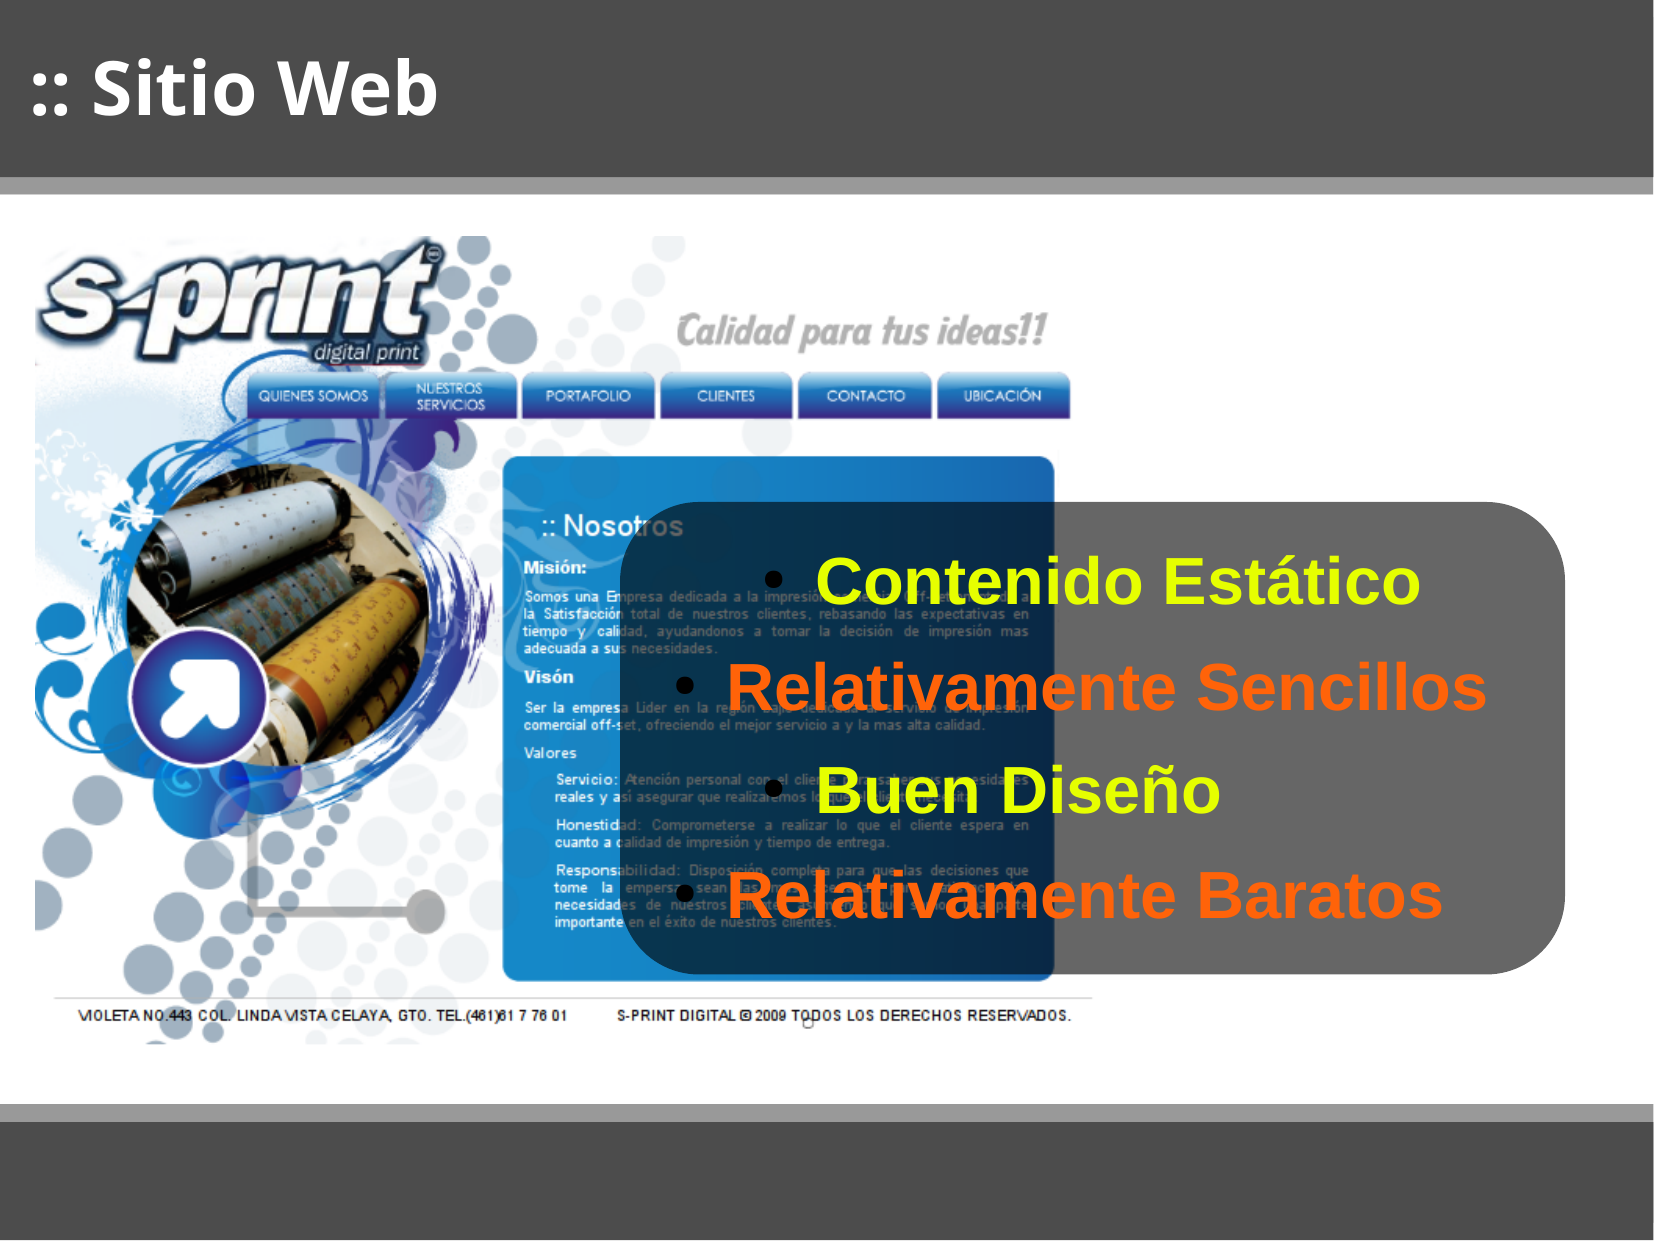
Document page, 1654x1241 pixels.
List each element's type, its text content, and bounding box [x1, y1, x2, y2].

text_box [620, 501, 1566, 962]
list Relativamente Sencillos Relativamente Baratos [655, 649, 1572, 1044]
title :: Sitio Web [29, 8, 1654, 166]
picture [35, 236, 1108, 1068]
list Contenido Estático Buen Diseño [744, 544, 1523, 649]
